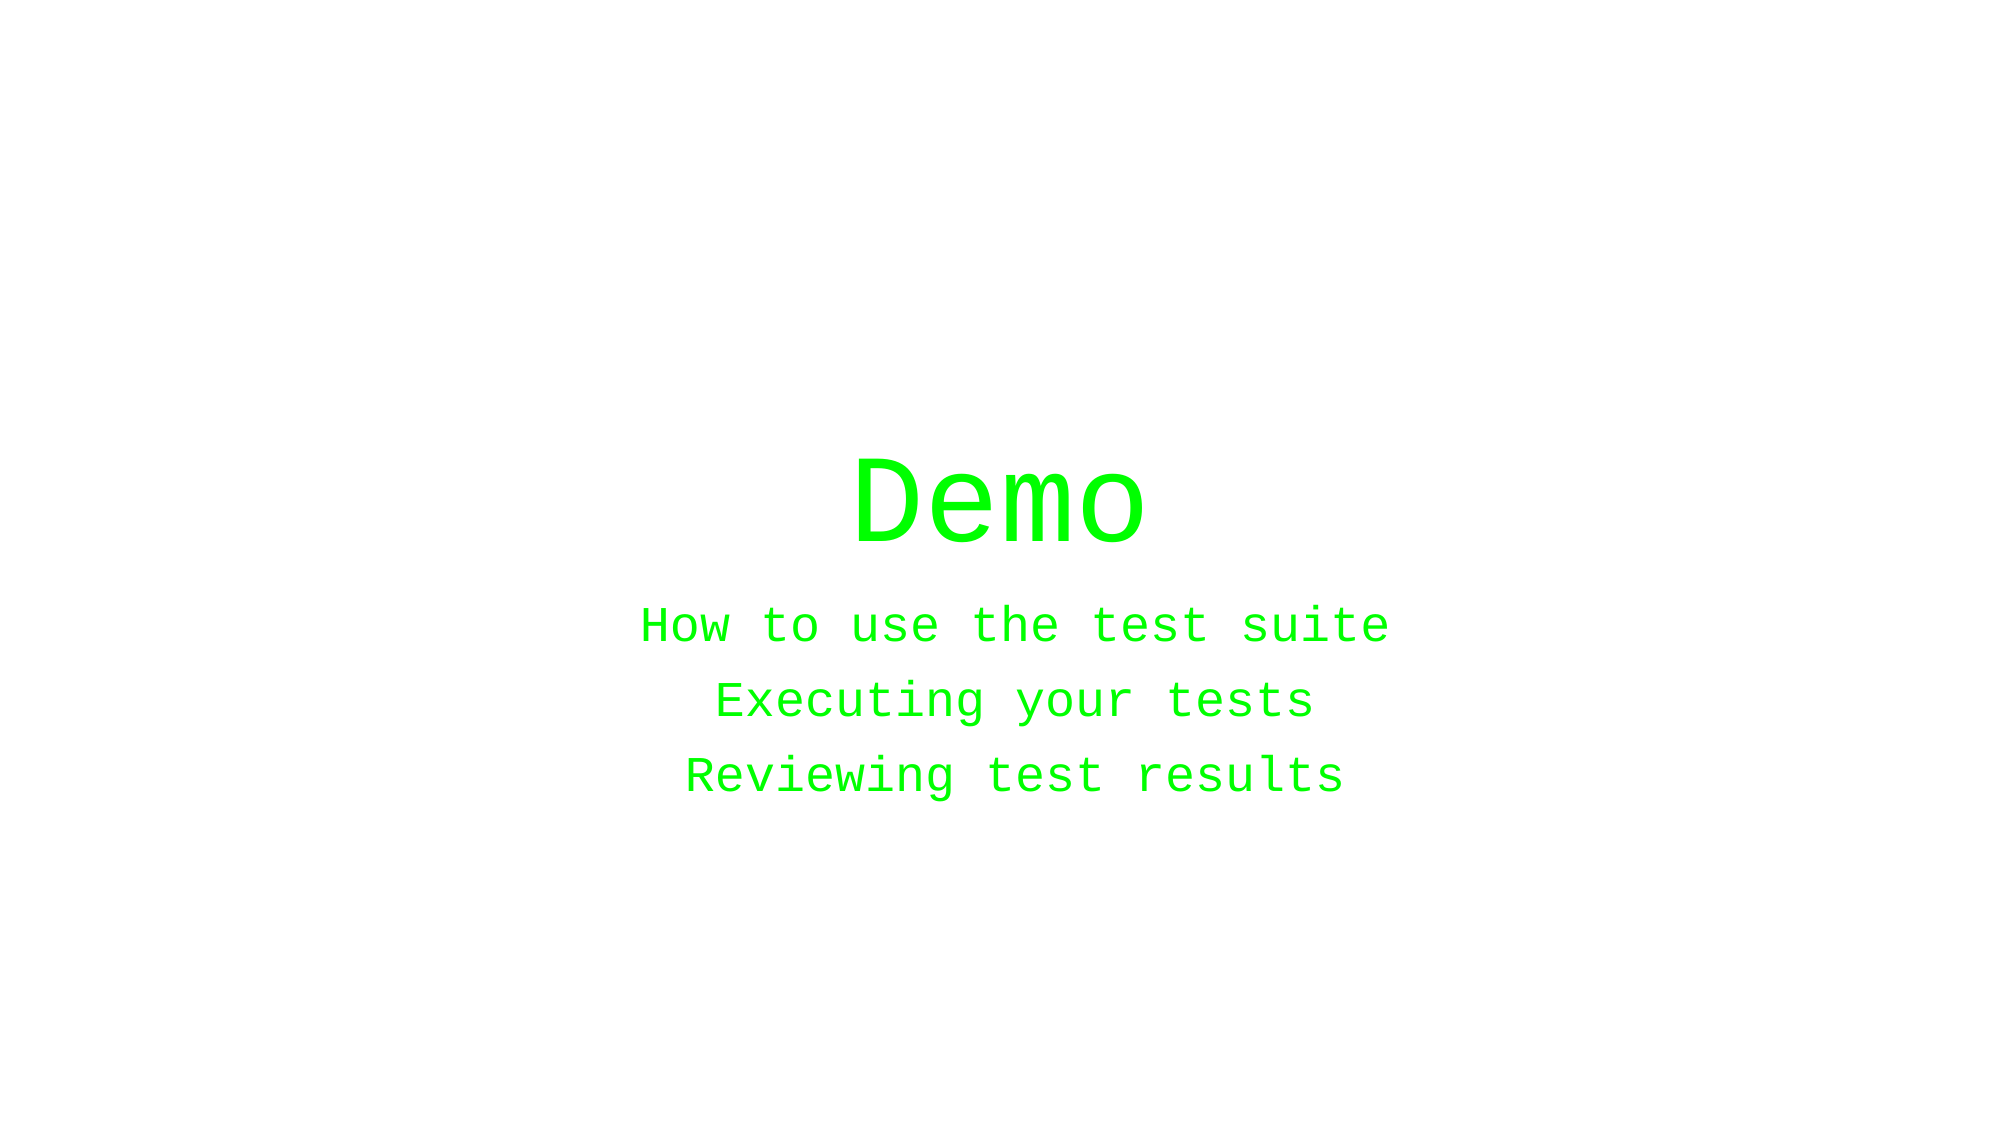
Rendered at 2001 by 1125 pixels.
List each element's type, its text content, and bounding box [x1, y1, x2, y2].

title Demo [249, 184, 1750, 576]
subtitle How to use the test suite Executing your tests Reviewing test results [249, 590, 1750, 971]
